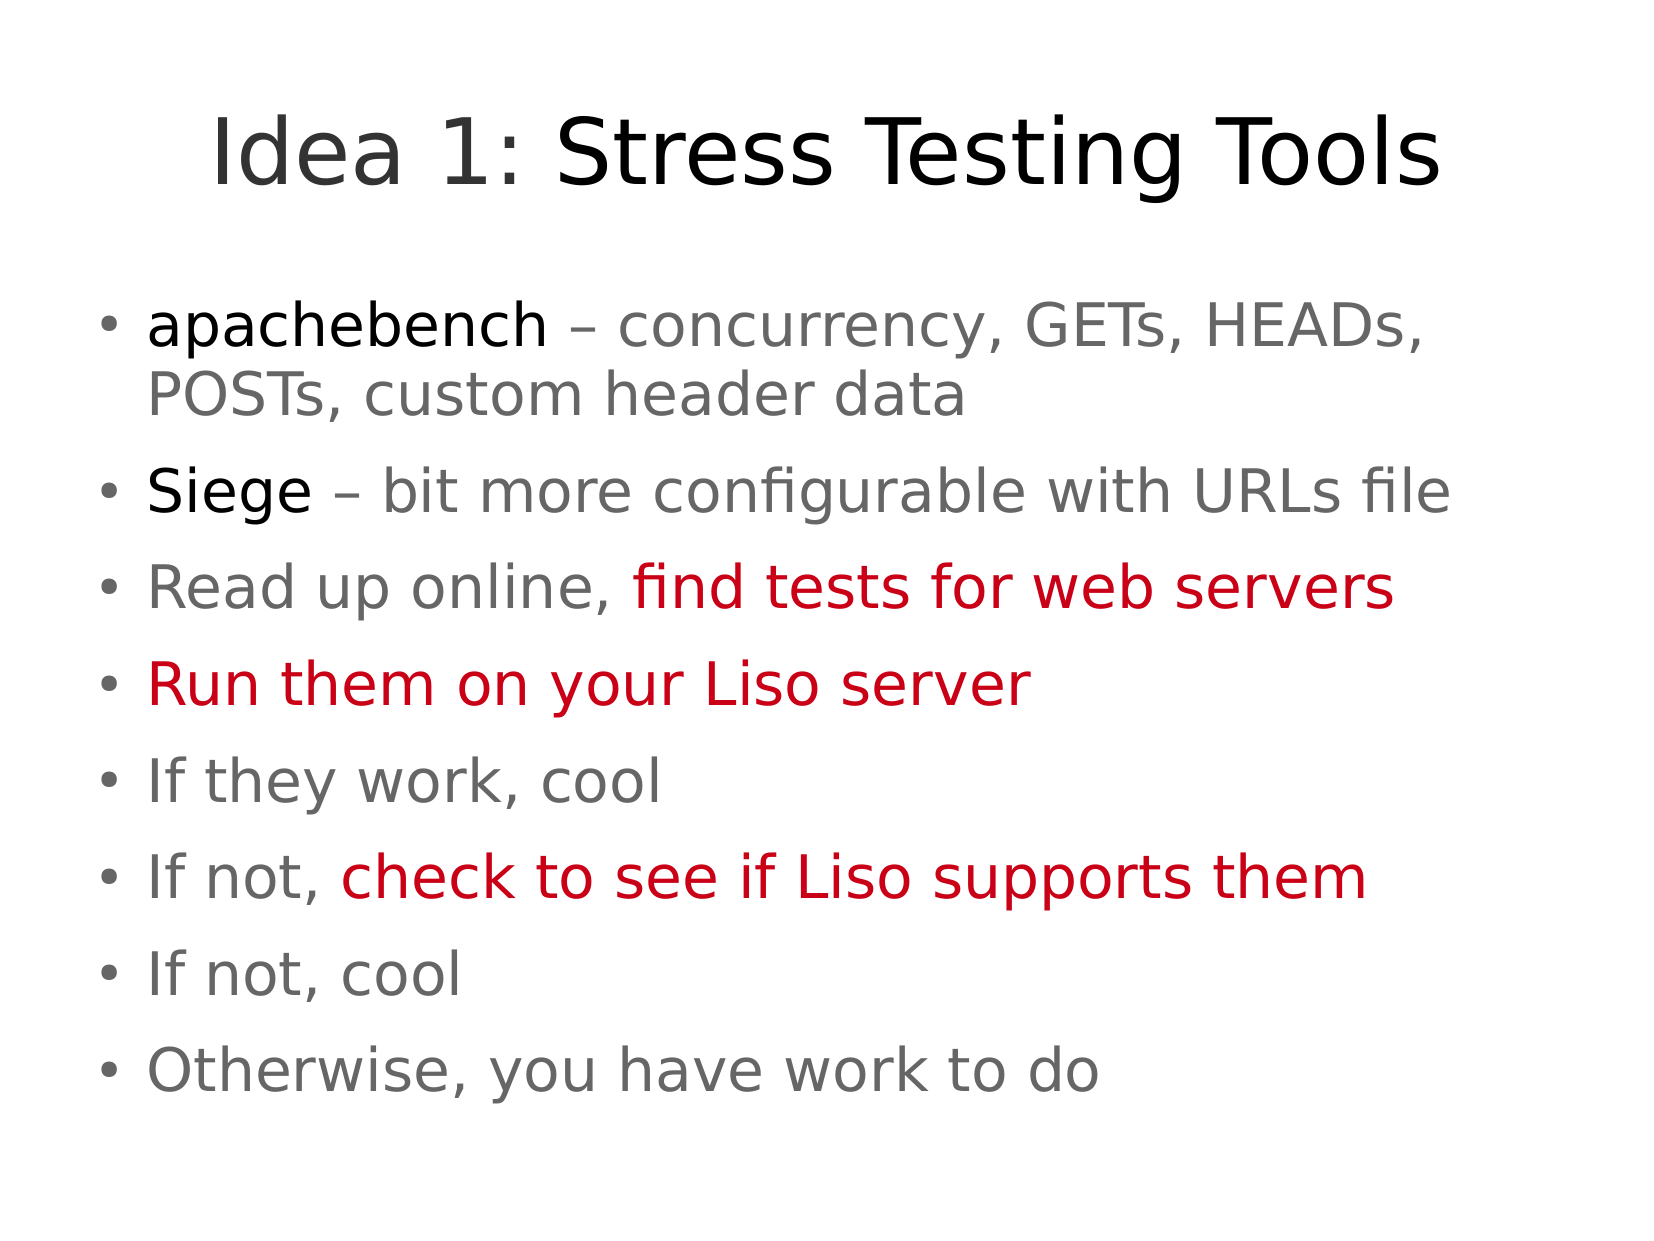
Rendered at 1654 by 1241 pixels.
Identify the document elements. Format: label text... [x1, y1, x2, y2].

list apachebench – concurrency, GETs, HEADs, POSTs, custom header data Siege – bit more configurable with URLs file Read up online, find tests for web servers Run them on your Liso server If they work, cool If not, check to see if Liso supports them If not, cool Otherwise, you have work to do [82, 290, 1571, 1109]
title Idea 1: Stress Testing Tools [82, 56, 1571, 250]
